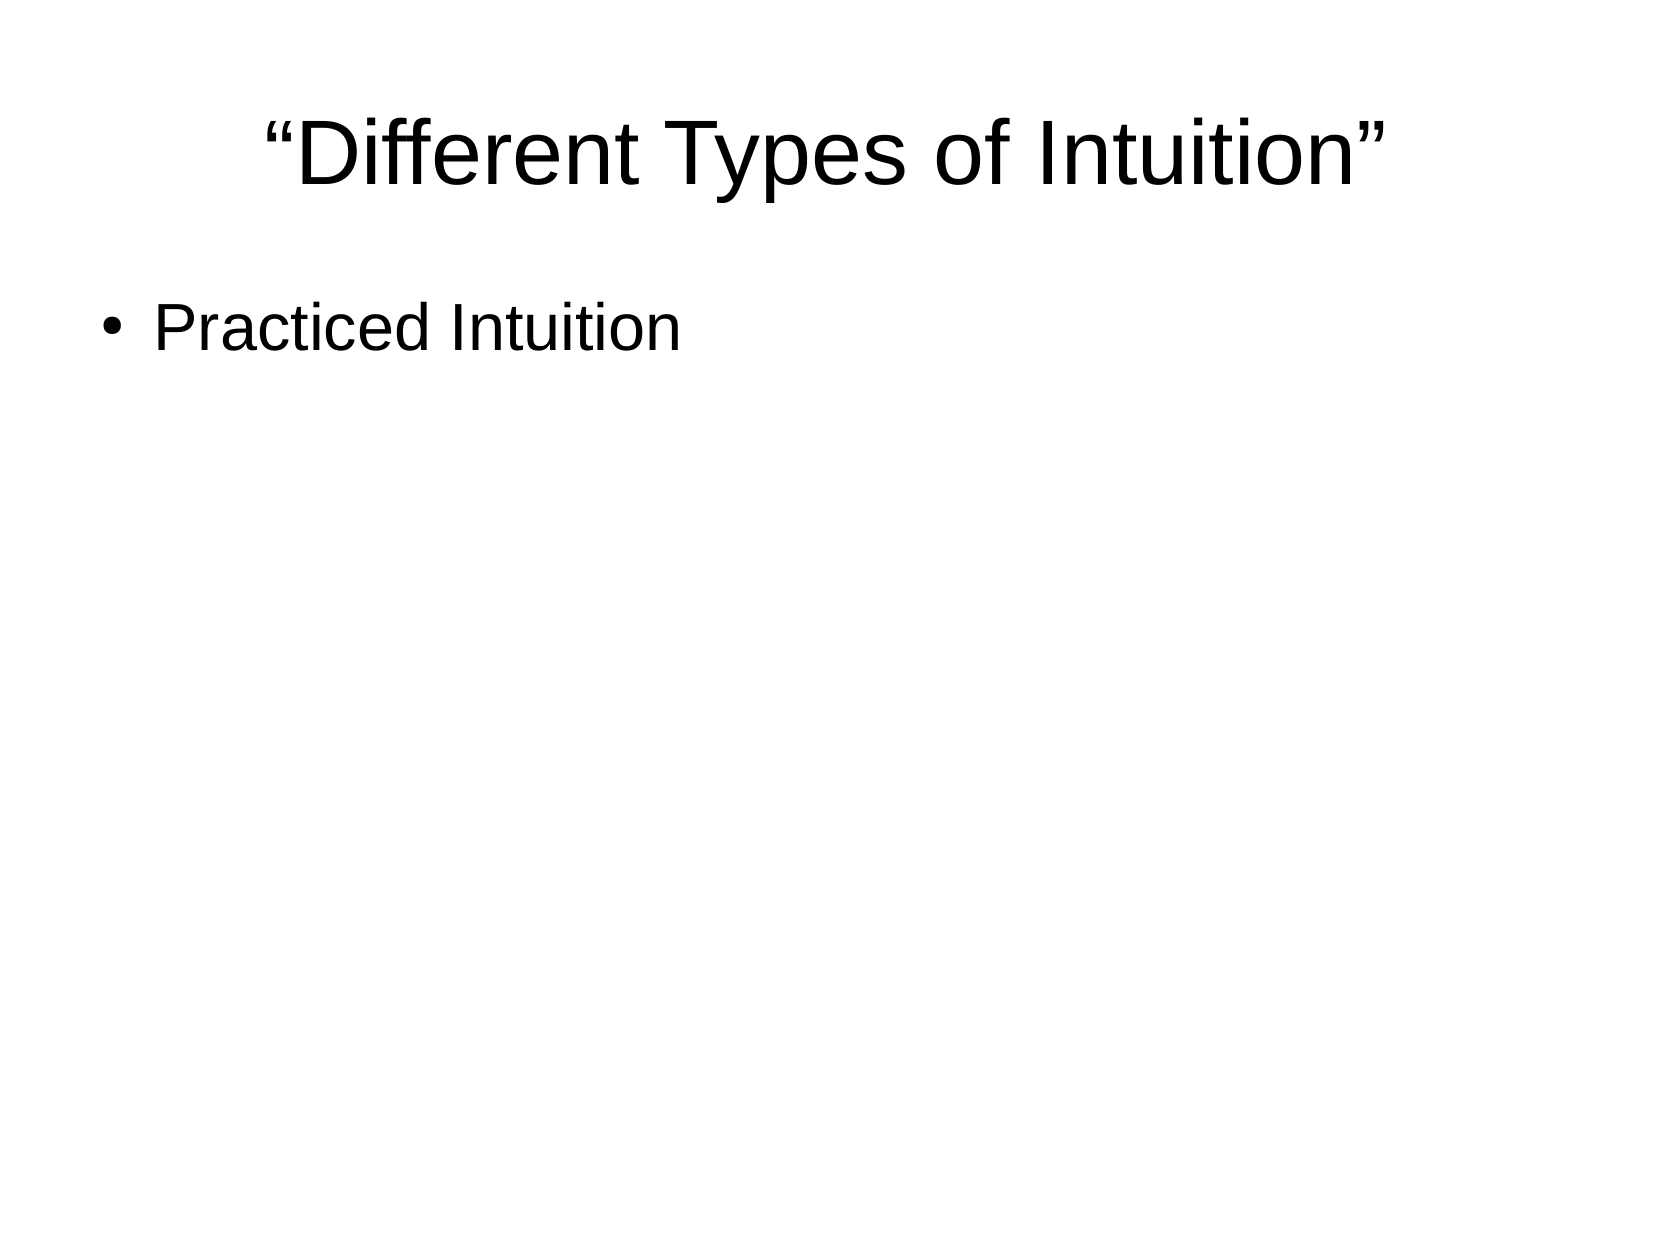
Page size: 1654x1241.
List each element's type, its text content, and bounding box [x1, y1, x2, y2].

title “Different Types of Intuition” [82, 49, 1571, 257]
list Practiced Intuition [82, 290, 1571, 1010]
